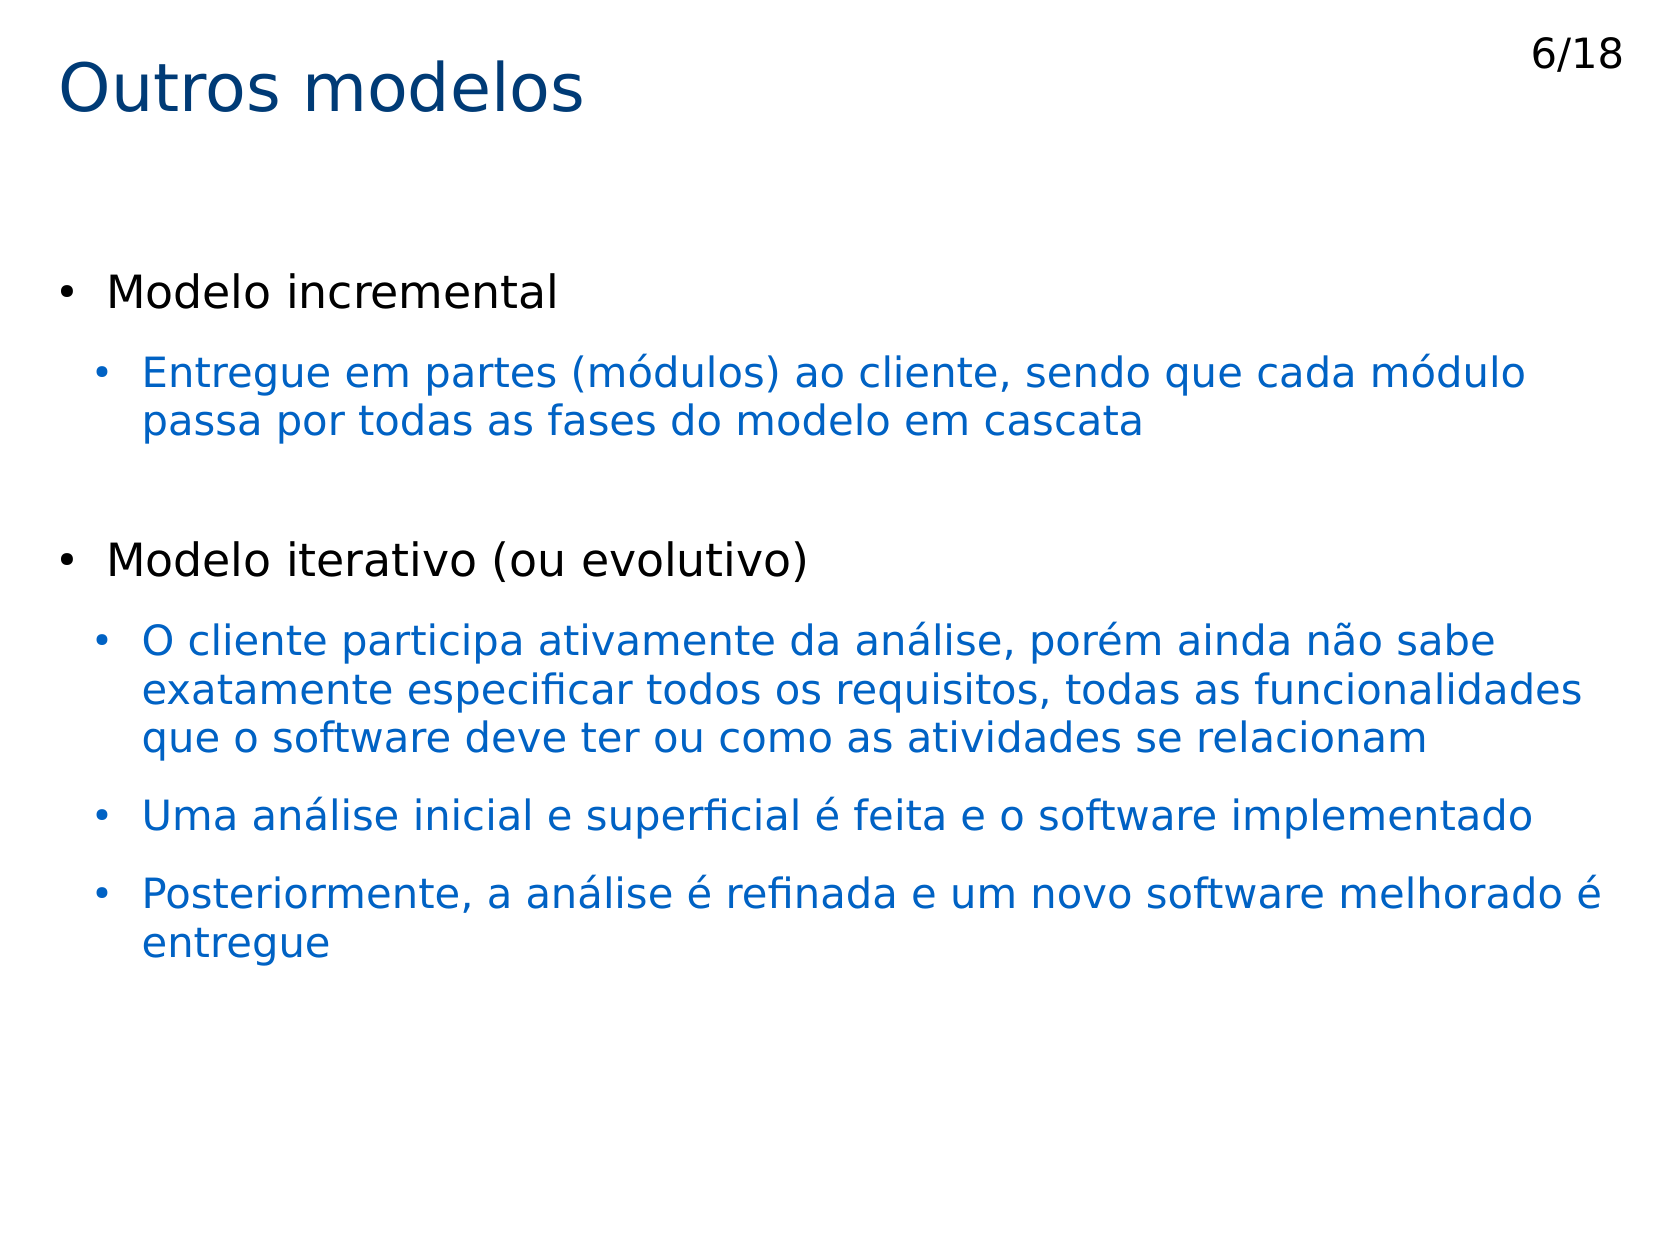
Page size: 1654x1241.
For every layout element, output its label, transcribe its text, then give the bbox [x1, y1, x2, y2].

list Modelo incremental Entregue em partes (módulos) ao cliente, sendo que cada módulo passa por todas as fases do modelo em cascata Modelo iterativo (ou evolutivo) O cliente participa ativamente da análise, porém ainda não sabe exatamente especificar todos os requisitos, todas as funcionalidades que o software deve ter ou como as atividades se relacionam Uma análise inicial e superficial é feita e o software implementado Posteriormente, a análise é refinada e um novo software melhorado é entregue [59, 265, 1625, 1211]
title Outros modelos [59, 29, 1506, 148]
